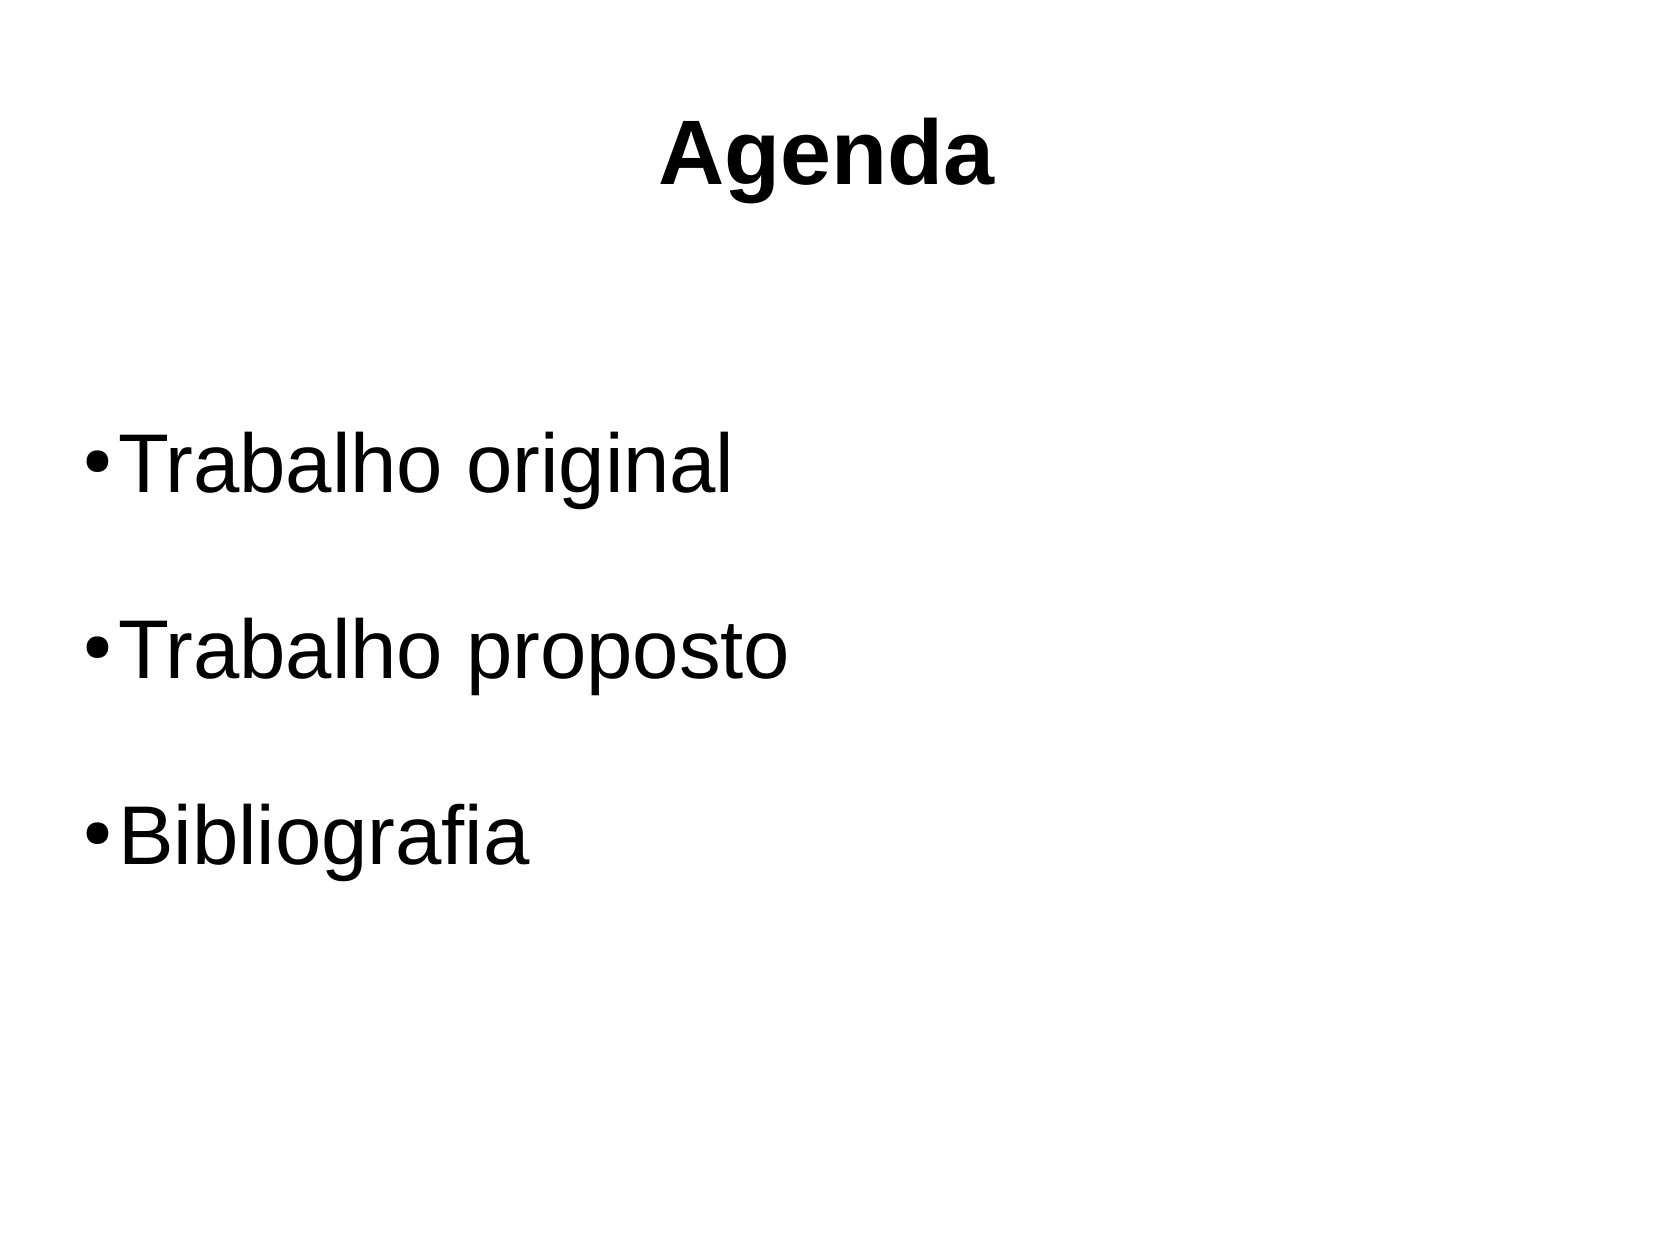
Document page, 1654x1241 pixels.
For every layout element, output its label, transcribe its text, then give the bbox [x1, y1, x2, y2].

subtitle Trabalho original Trabalho proposto Bibliografia [82, 290, 1571, 1010]
title Agenda [82, 49, 1571, 257]
